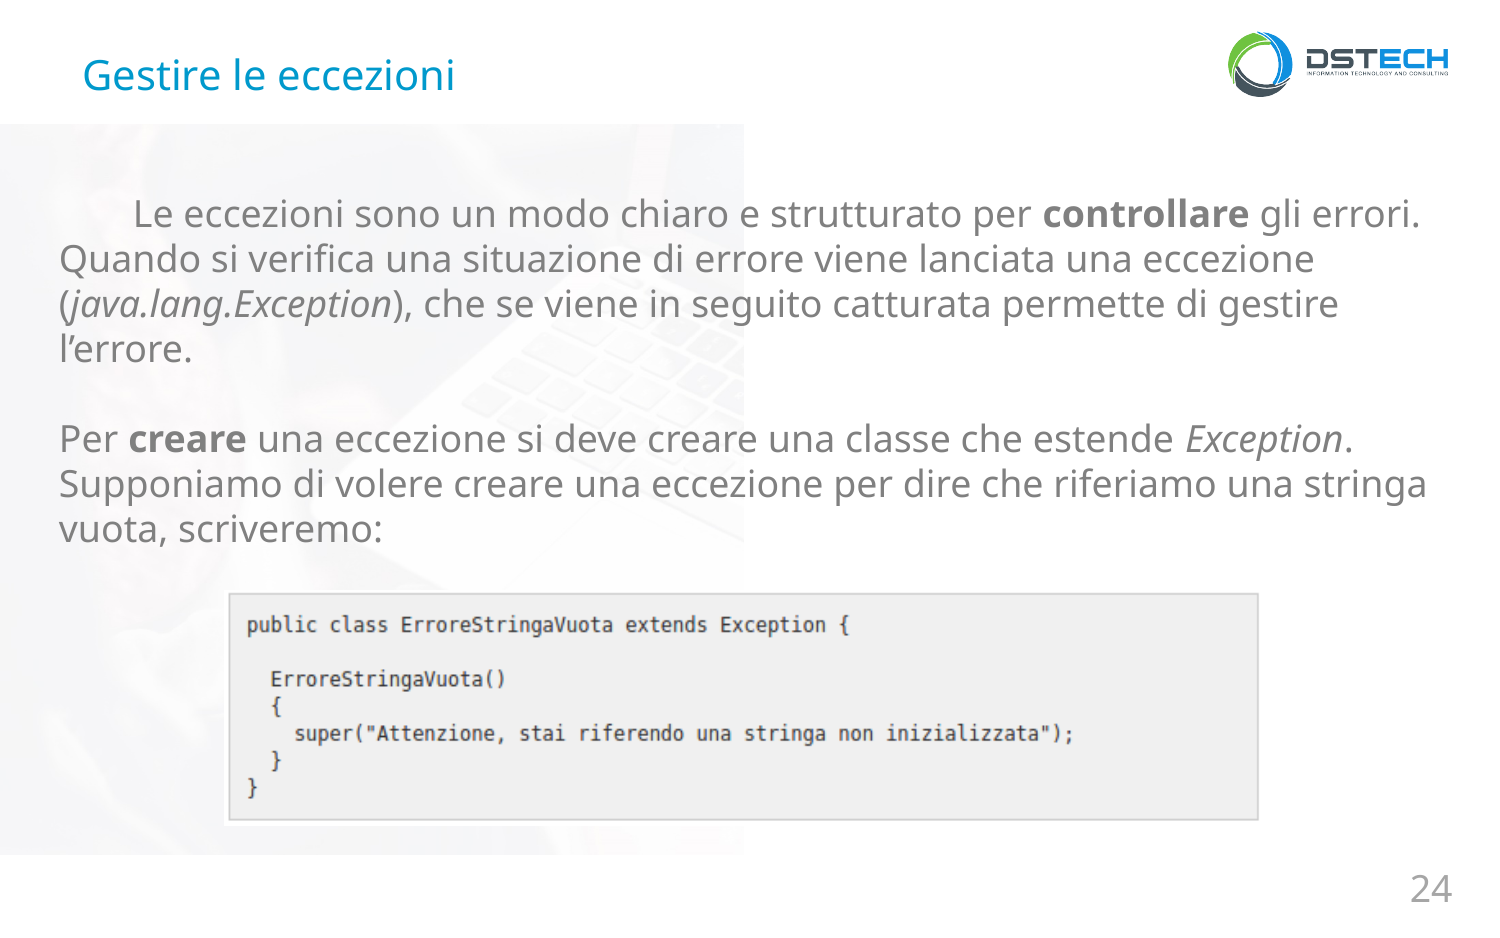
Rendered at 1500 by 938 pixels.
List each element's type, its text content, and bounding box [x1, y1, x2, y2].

picture [1228, 31, 1448, 97]
text_box [744, 106, 1500, 871]
picture [224, 590, 1264, 827]
picture [0, 124, 744, 855]
text_box Le eccezioni sono un modo chiaro e strutturato per controllare gli errori. Quando si verifica una situazione di errore viene lanciata una eccezione (java.lang.Exception), che se viene in seguito catturata permette di gestire l’errore. Per creare una eccezione si deve creare una classe che estende Exception. Supponiamo di volere creare una eccezione per dire che riferiamo una stringa vuota, scriveremo: [59, 145, 1453, 871]
text_box 24 [1381, 864, 1460, 910]
text_box Gestire le eccezioni [67, 41, 1034, 107]
